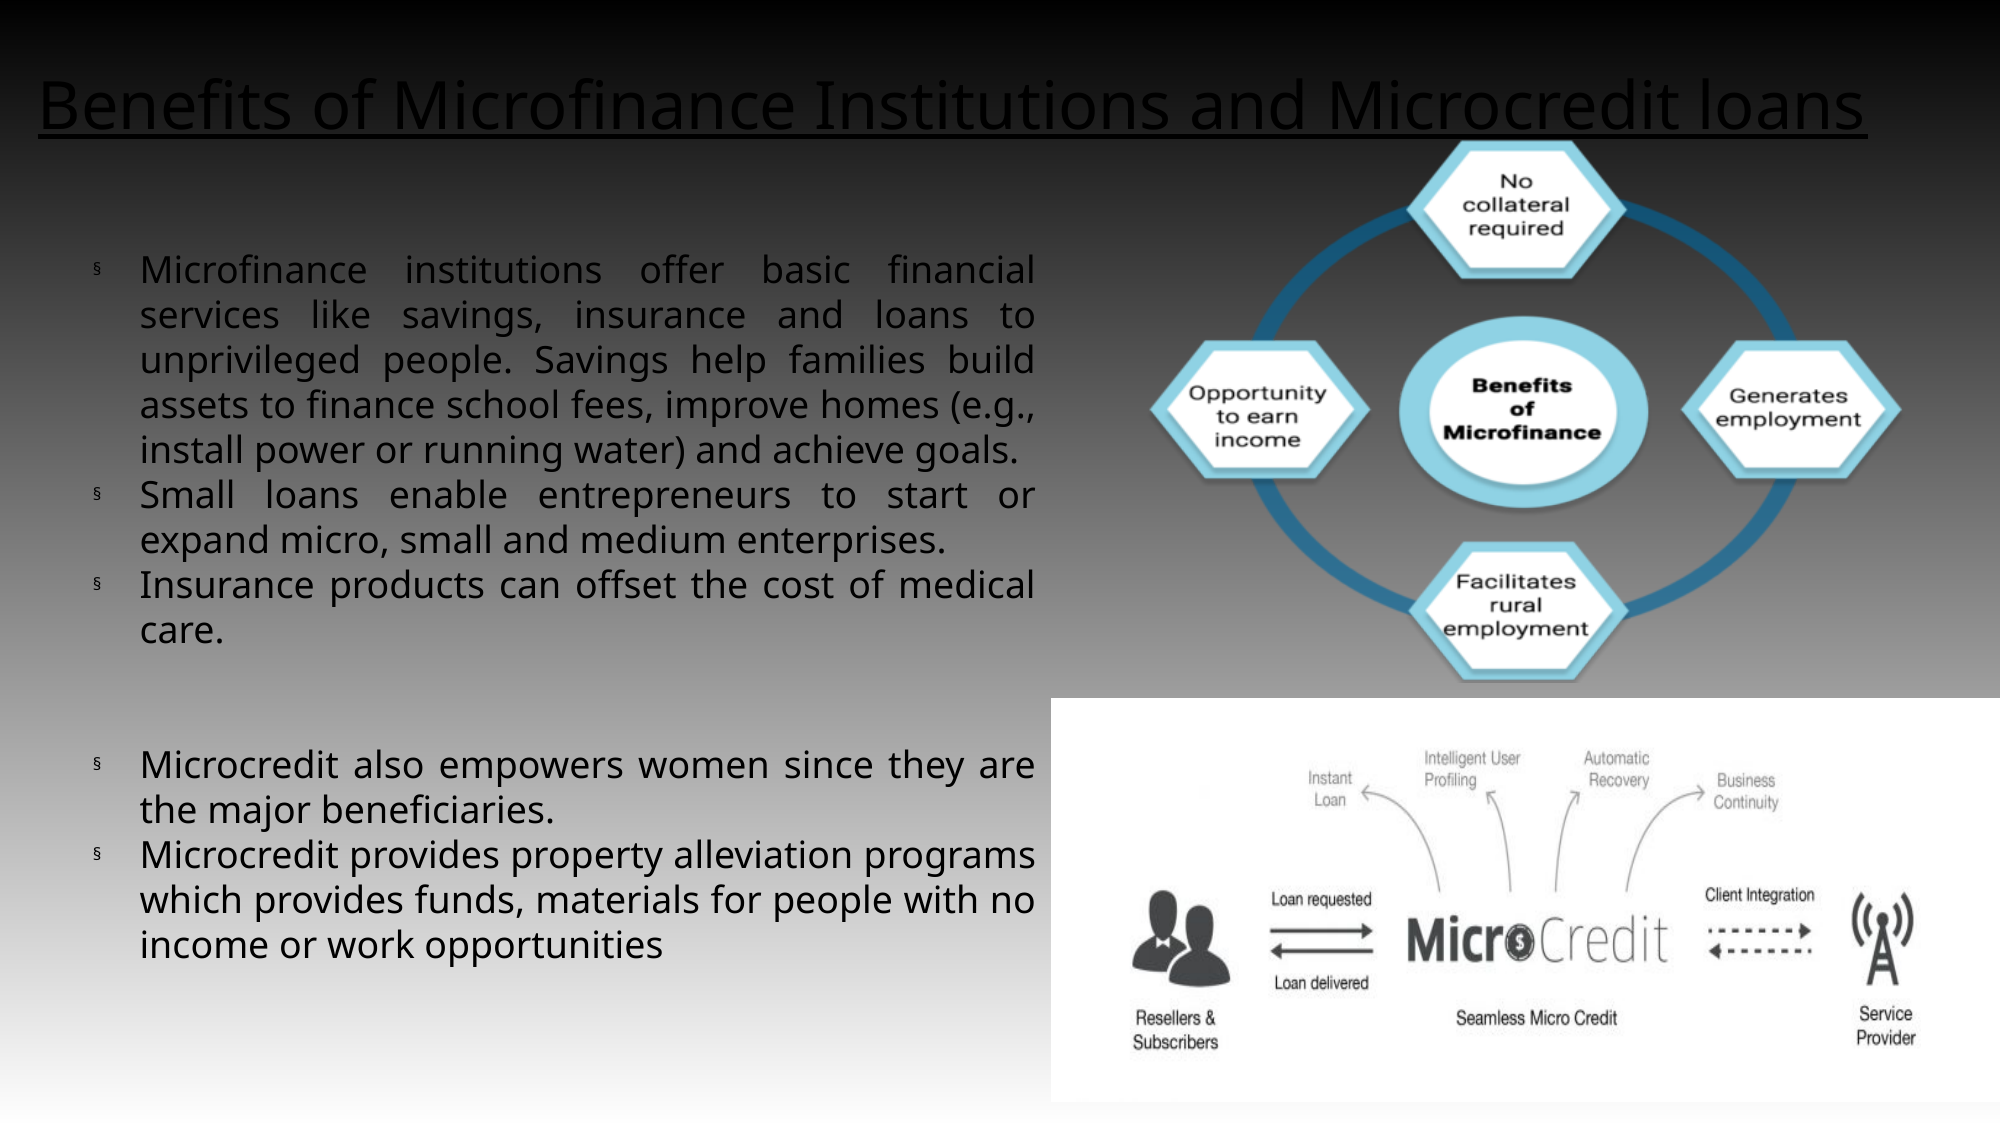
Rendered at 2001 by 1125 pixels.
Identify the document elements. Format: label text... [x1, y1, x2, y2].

text_box Microfinance institutions offer basic financial services like savings, insurance and loans to unprivileged people. Savings help families build assets to finance school fees, improve homes (e.g., install power or running water) and achieve goals. Small loans enable entrepreneurs to start or expand micro, small and medium enterprises. Insurance products can offset the cost of medical care. Microcredit also empowers women since they are the major beneficiaries. Microcredit provides property alleviation programs which provides funds, materials for people with no income or work opportunities [78, 238, 1052, 1019]
picture [1051, 698, 2000, 1102]
picture [1147, 135, 1905, 683]
text_box Benefits of Microfinance Institutions and Microcredit loans [22, 55, 2000, 150]
